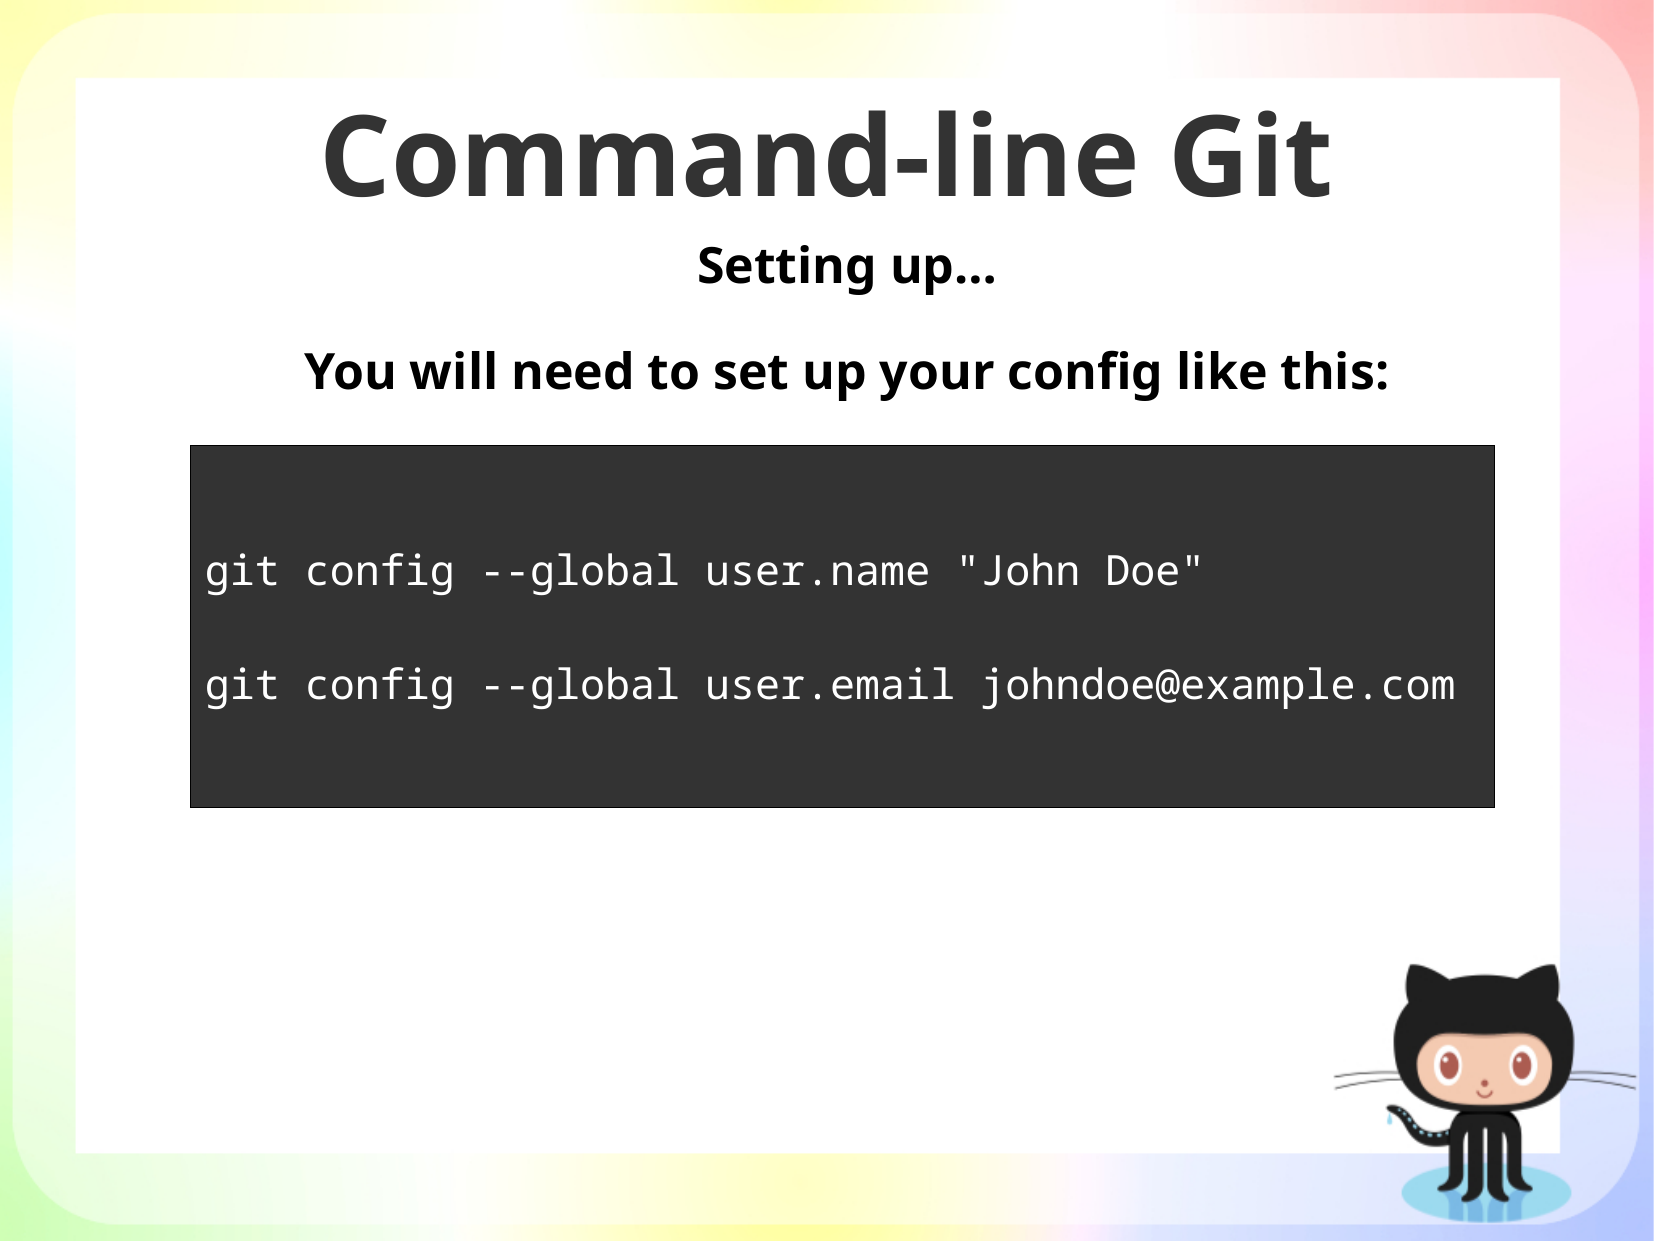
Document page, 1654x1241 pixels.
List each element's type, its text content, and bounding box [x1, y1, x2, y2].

text_box git config --global user.name "John Doe" git config --global user.email johndoe@example.com [190, 445, 1495, 808]
title Command-line Git [82, 49, 1571, 257]
text_box Setting up… [160, 230, 1535, 289]
picture [0, 0, 1654, 1241]
text_box You will need to set up your config like this: [160, 336, 1535, 396]
